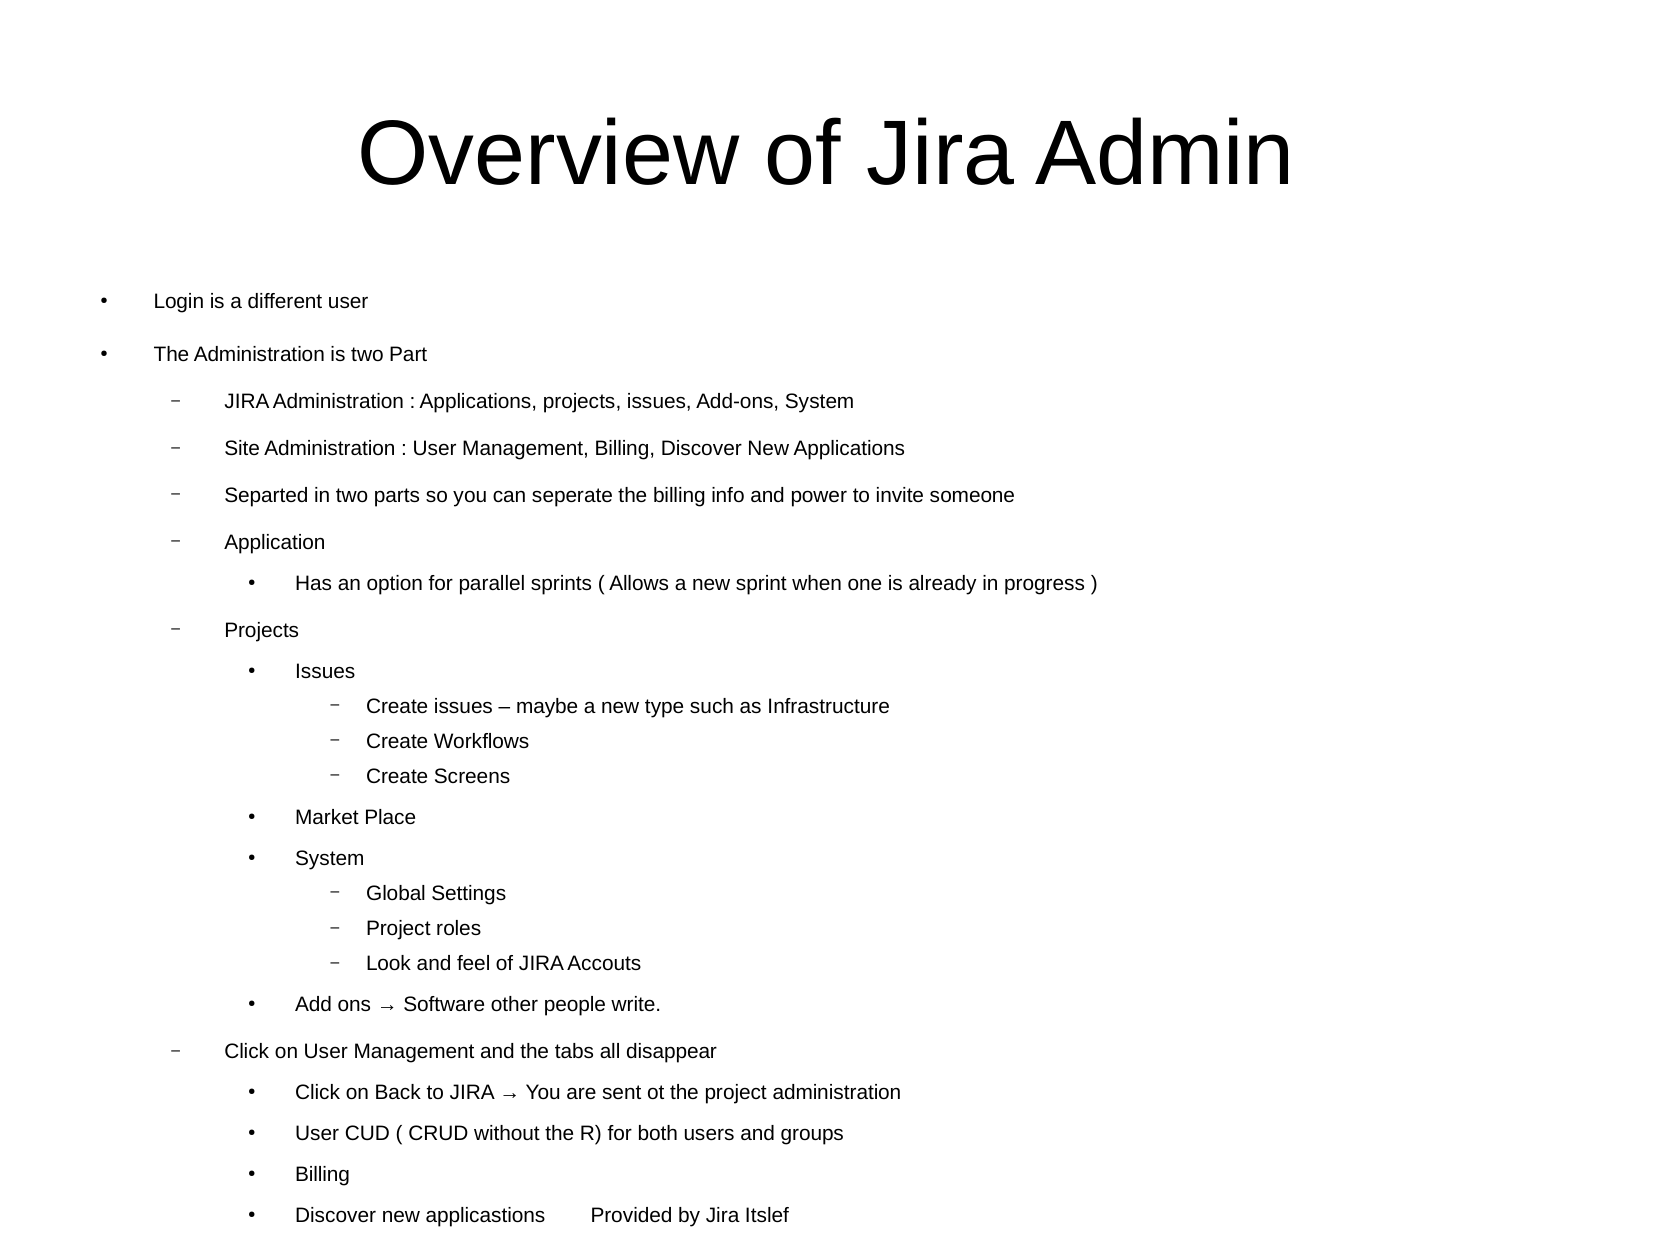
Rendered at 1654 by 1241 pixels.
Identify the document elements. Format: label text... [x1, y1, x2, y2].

title Overview of Jira Admin [82, 49, 1571, 257]
list Login is a different user The Administration is two Part JIRA Administration : Applications, projects, issues, Add-ons, System Site Administration : User Management, Billing, Discover New Applications Separted in two parts so you can seperate the billing info and power to invite someone Application Has an option for parallel sprints ( Allows a new sprint when one is already in progress ) Projects Issues Create issues – maybe a new type such as Infrastructure Create Workflows Create Screens Market Place System Global Settings Project roles Look and feel of JIRA Accouts Add ons → Software other people write. Click on User Management and the tabs all disappear Click on Back to JIRA → You are sent ot the project administration User CUD ( CRUD without the R) for both users and groups Billing Discover new applicastions Provided by Jira Itslef [82, 290, 1571, 1229]
